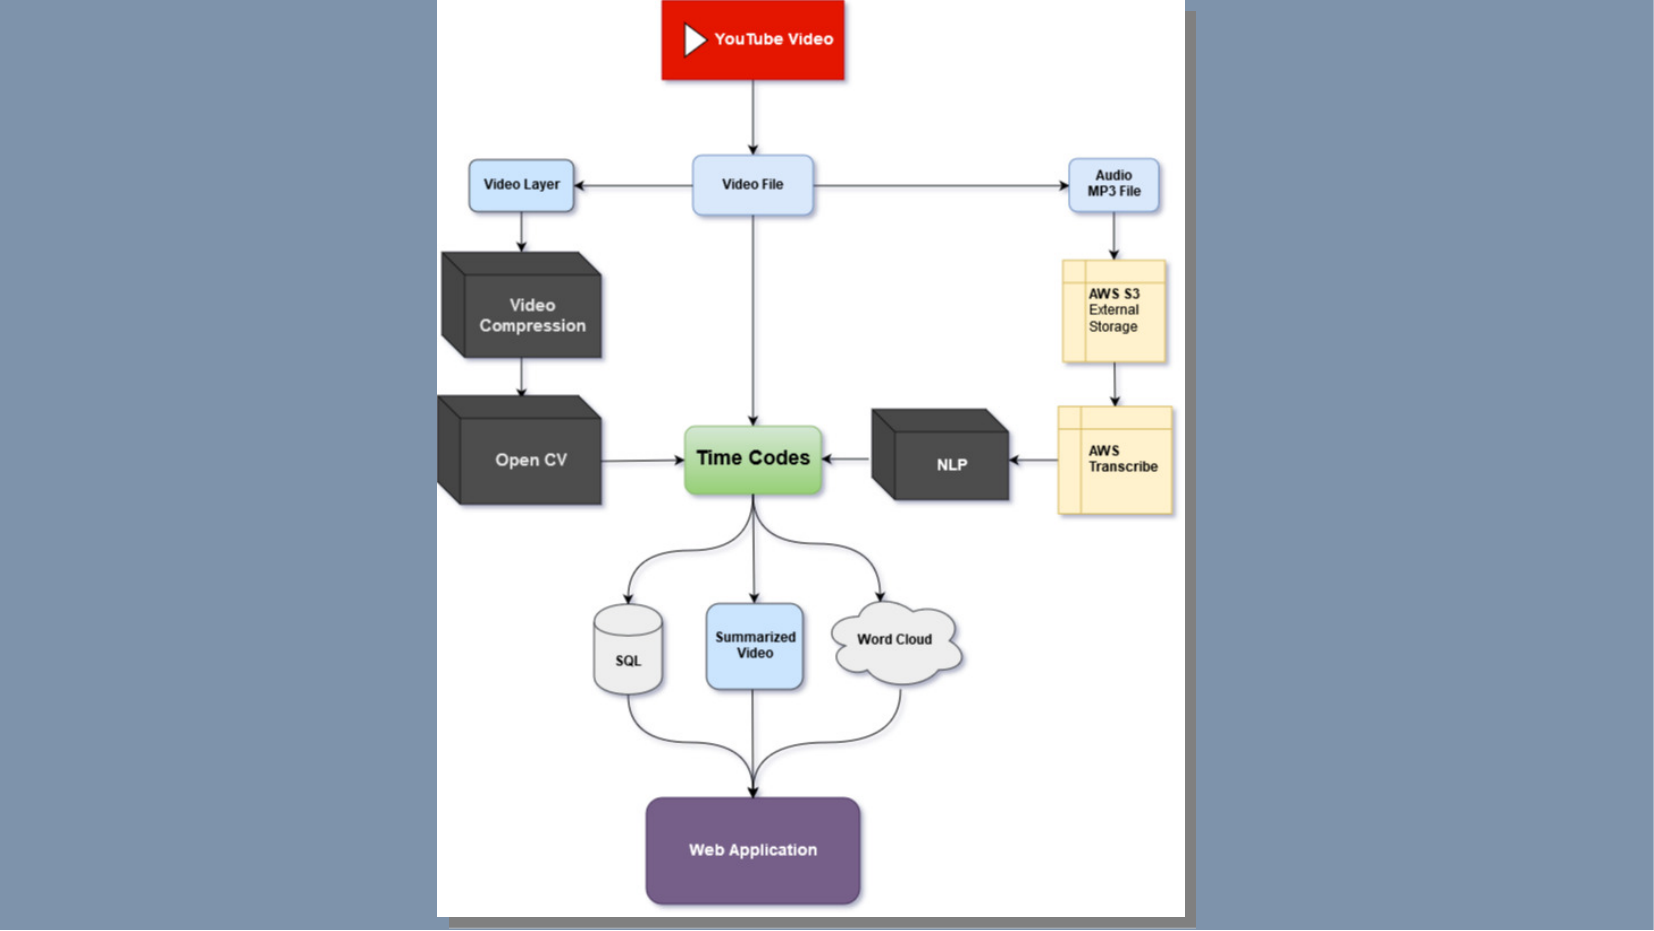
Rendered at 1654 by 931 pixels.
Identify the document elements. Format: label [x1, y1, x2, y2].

picture [437, 0, 1185, 917]
